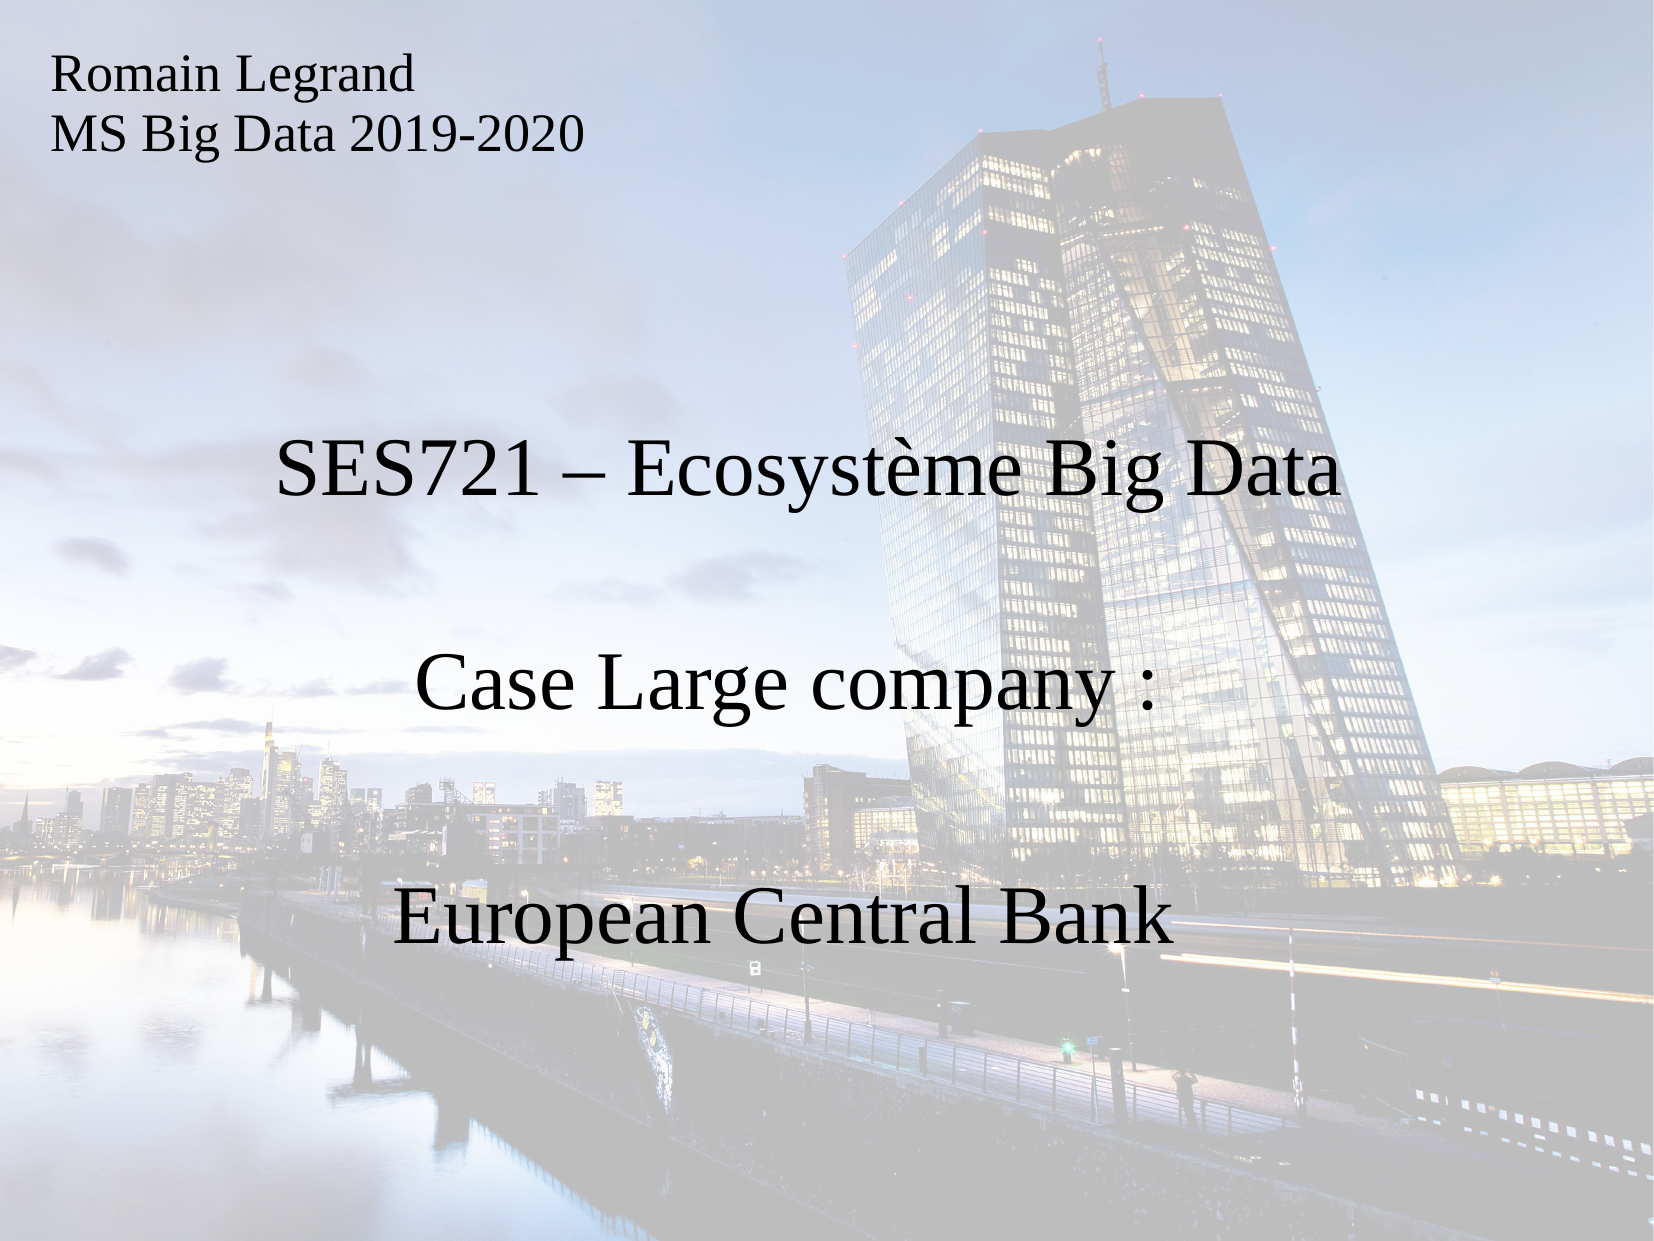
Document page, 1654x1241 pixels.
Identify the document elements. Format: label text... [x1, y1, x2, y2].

text_box European Central Bank [377, 861, 1205, 969]
text_box Romain Legrand MS Big Data 2019-2020 [35, 35, 674, 171]
text_box Case Large company : [399, 627, 1180, 735]
text_box SES721 – Ecosystème Big Data [259, 413, 1371, 595]
